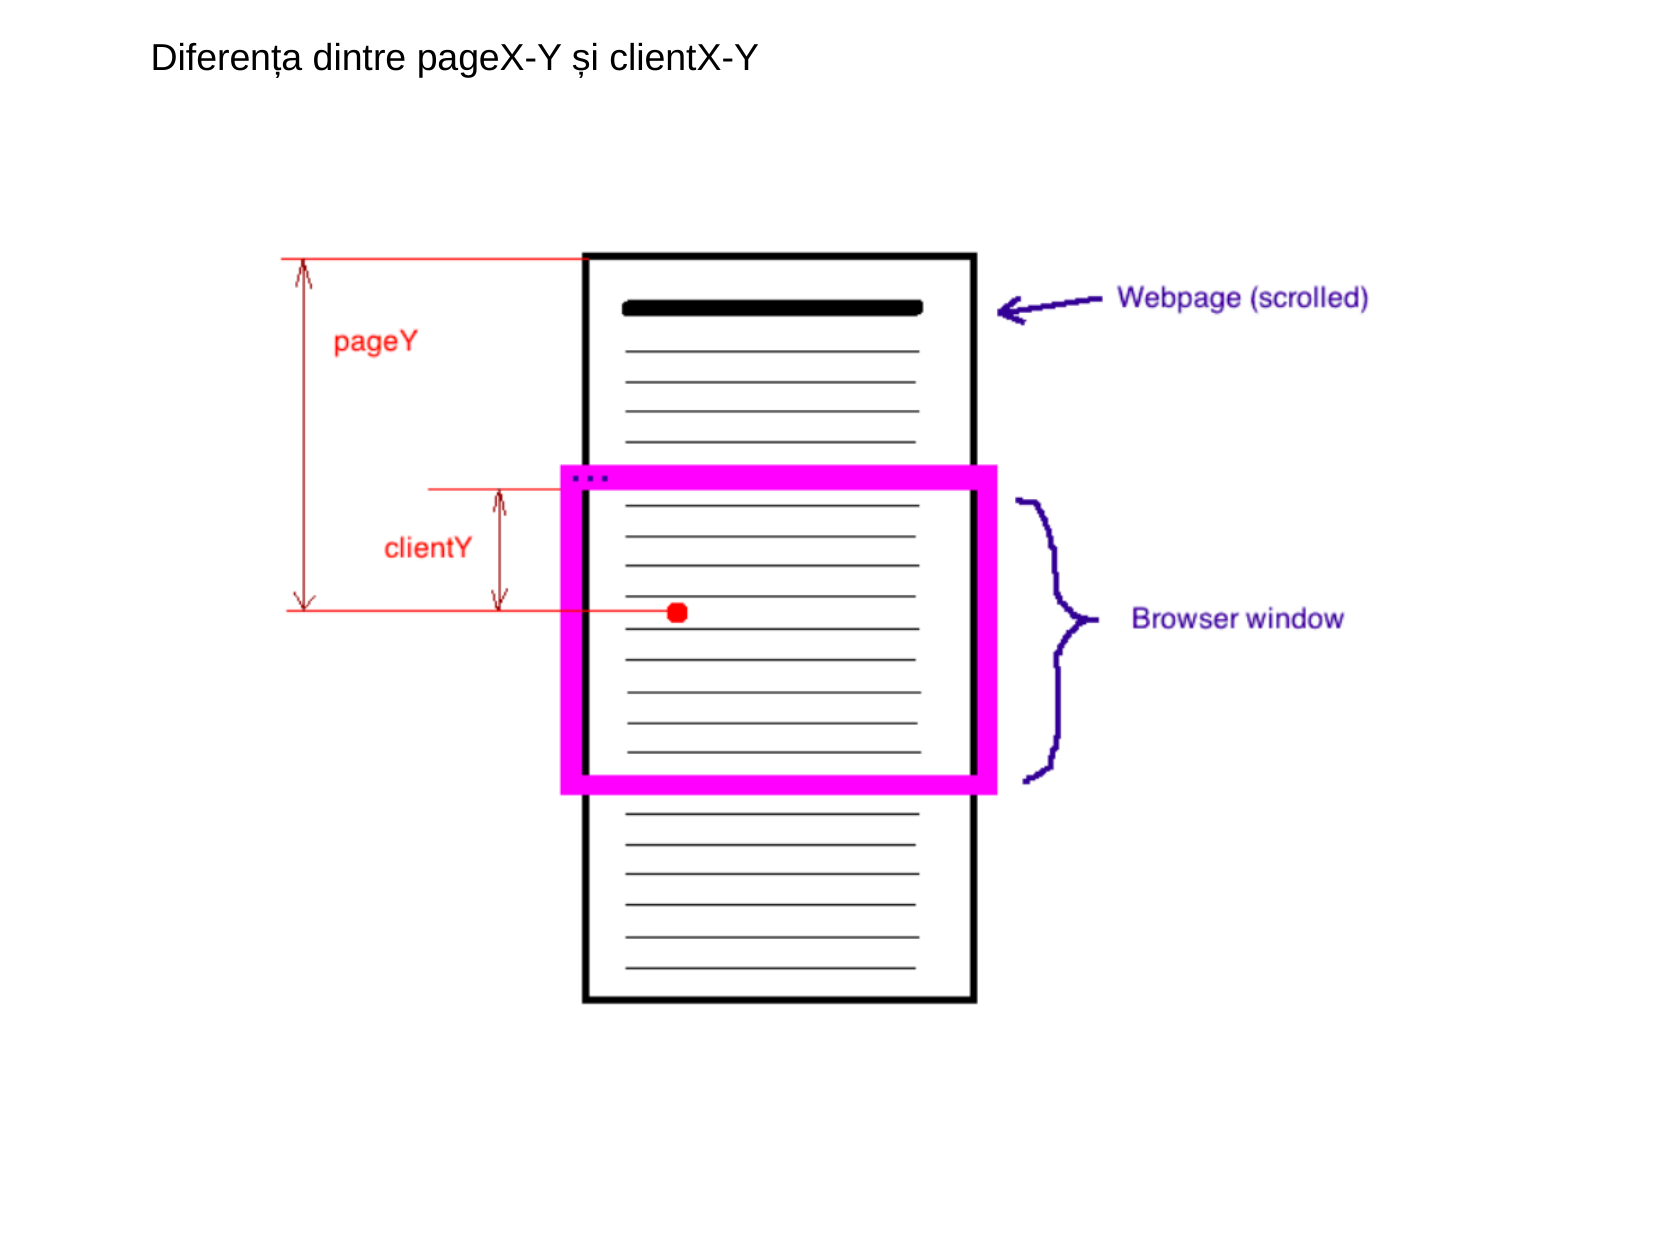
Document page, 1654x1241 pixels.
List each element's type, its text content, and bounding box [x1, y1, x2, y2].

text_box Diferența dintre pageX-Y și clientX-Y [135, 29, 775, 87]
picture [258, 217, 1392, 1021]
